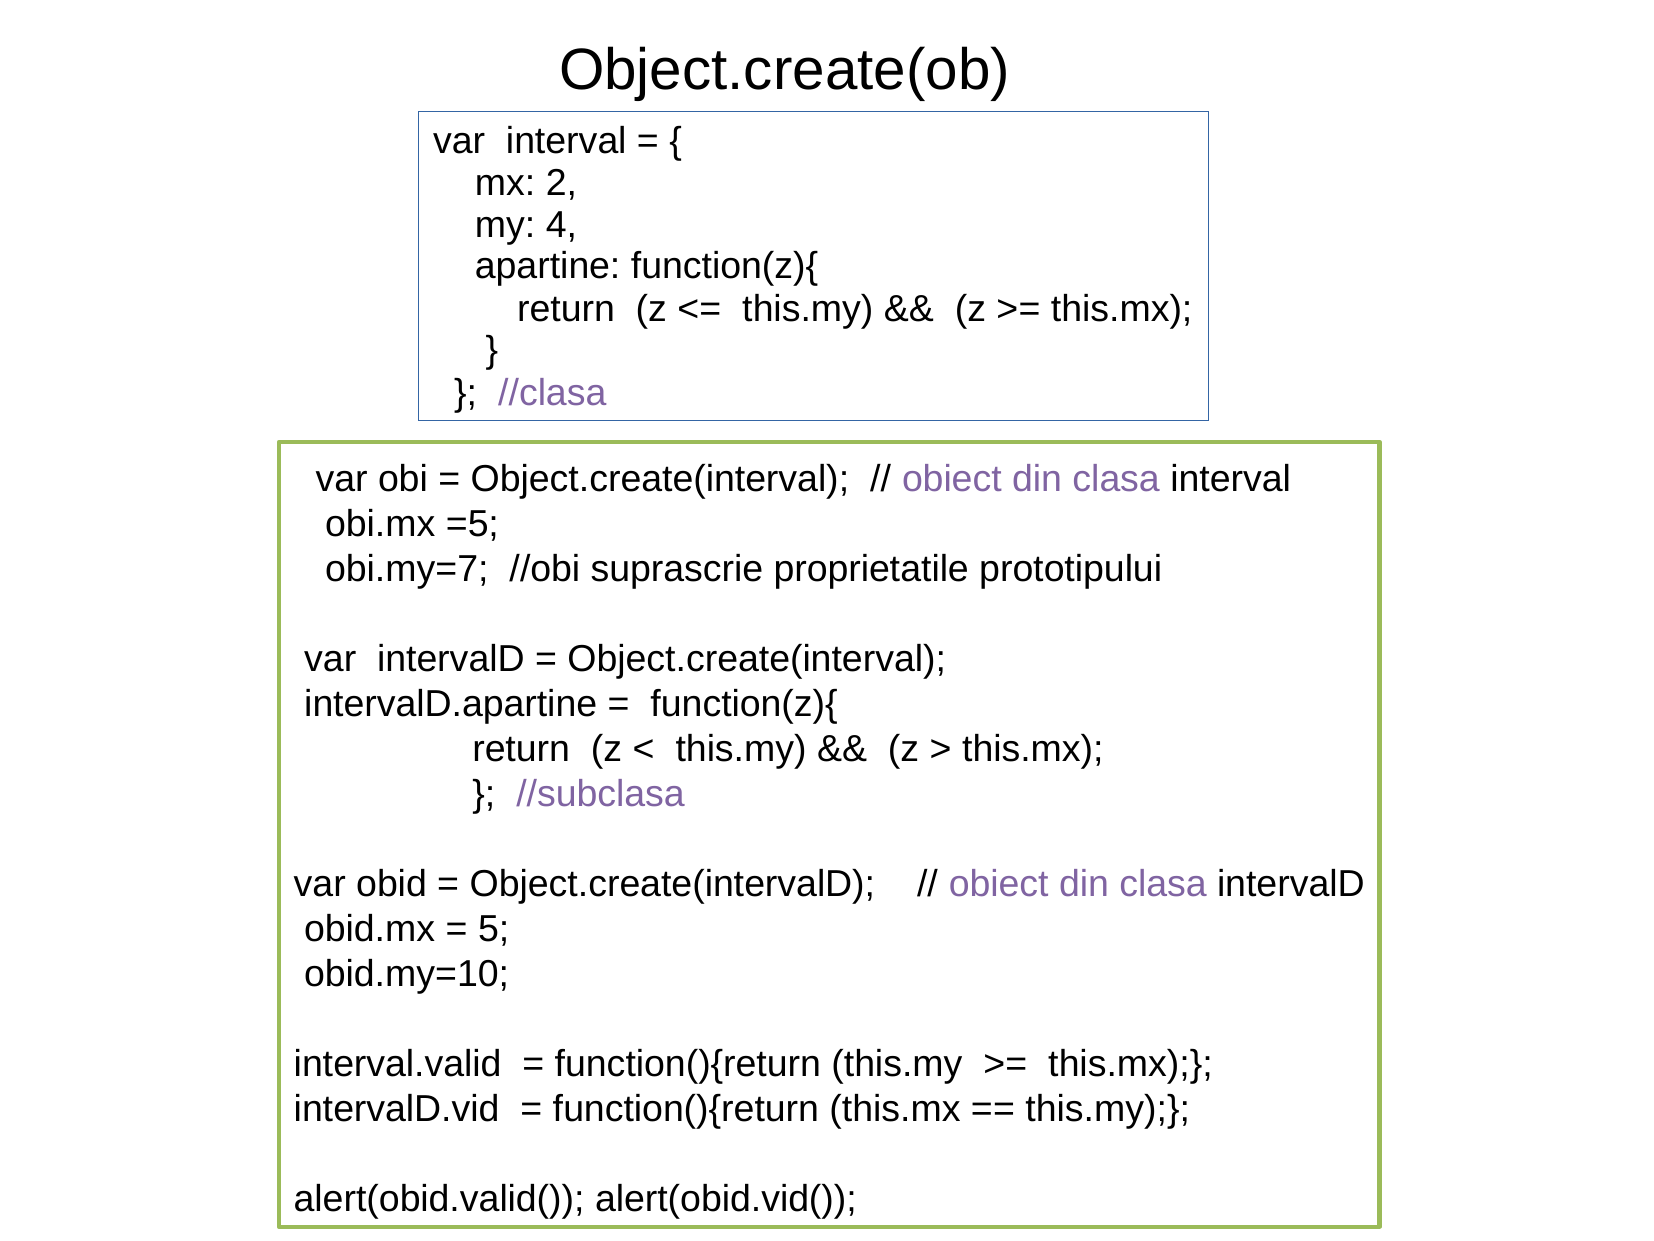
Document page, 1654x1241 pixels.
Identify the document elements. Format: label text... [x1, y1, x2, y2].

text_box var interval = { mx: 2, my: 4, apartine: function(z){ return (z <= this.my) && (z >= this.mx); } }; //clasa [418, 111, 1209, 421]
text_box var obi = Object.create(interval); // obiect din clasa interval obi.mx =5; obi.my=7; //obi suprascrie proprietatile prototipului var intervalD = Object.create(interval); intervalD.apartine = function(z){ return (z < this.my) && (z > this.mx); }; //subclasa var obid = Object.create(intervalD); // obiect din clasa intervalD obid.mx = 5; obid.my=10; interval.valid = function(){return (this.my >= this.mx);}; intervalD.vid = function(){return (this.mx == this.my);}; alert(obid.valid()); alert(obid.vid()); [278, 441, 1380, 1227]
text_box Object.create(ob) [24, 24, 1654, 719]
